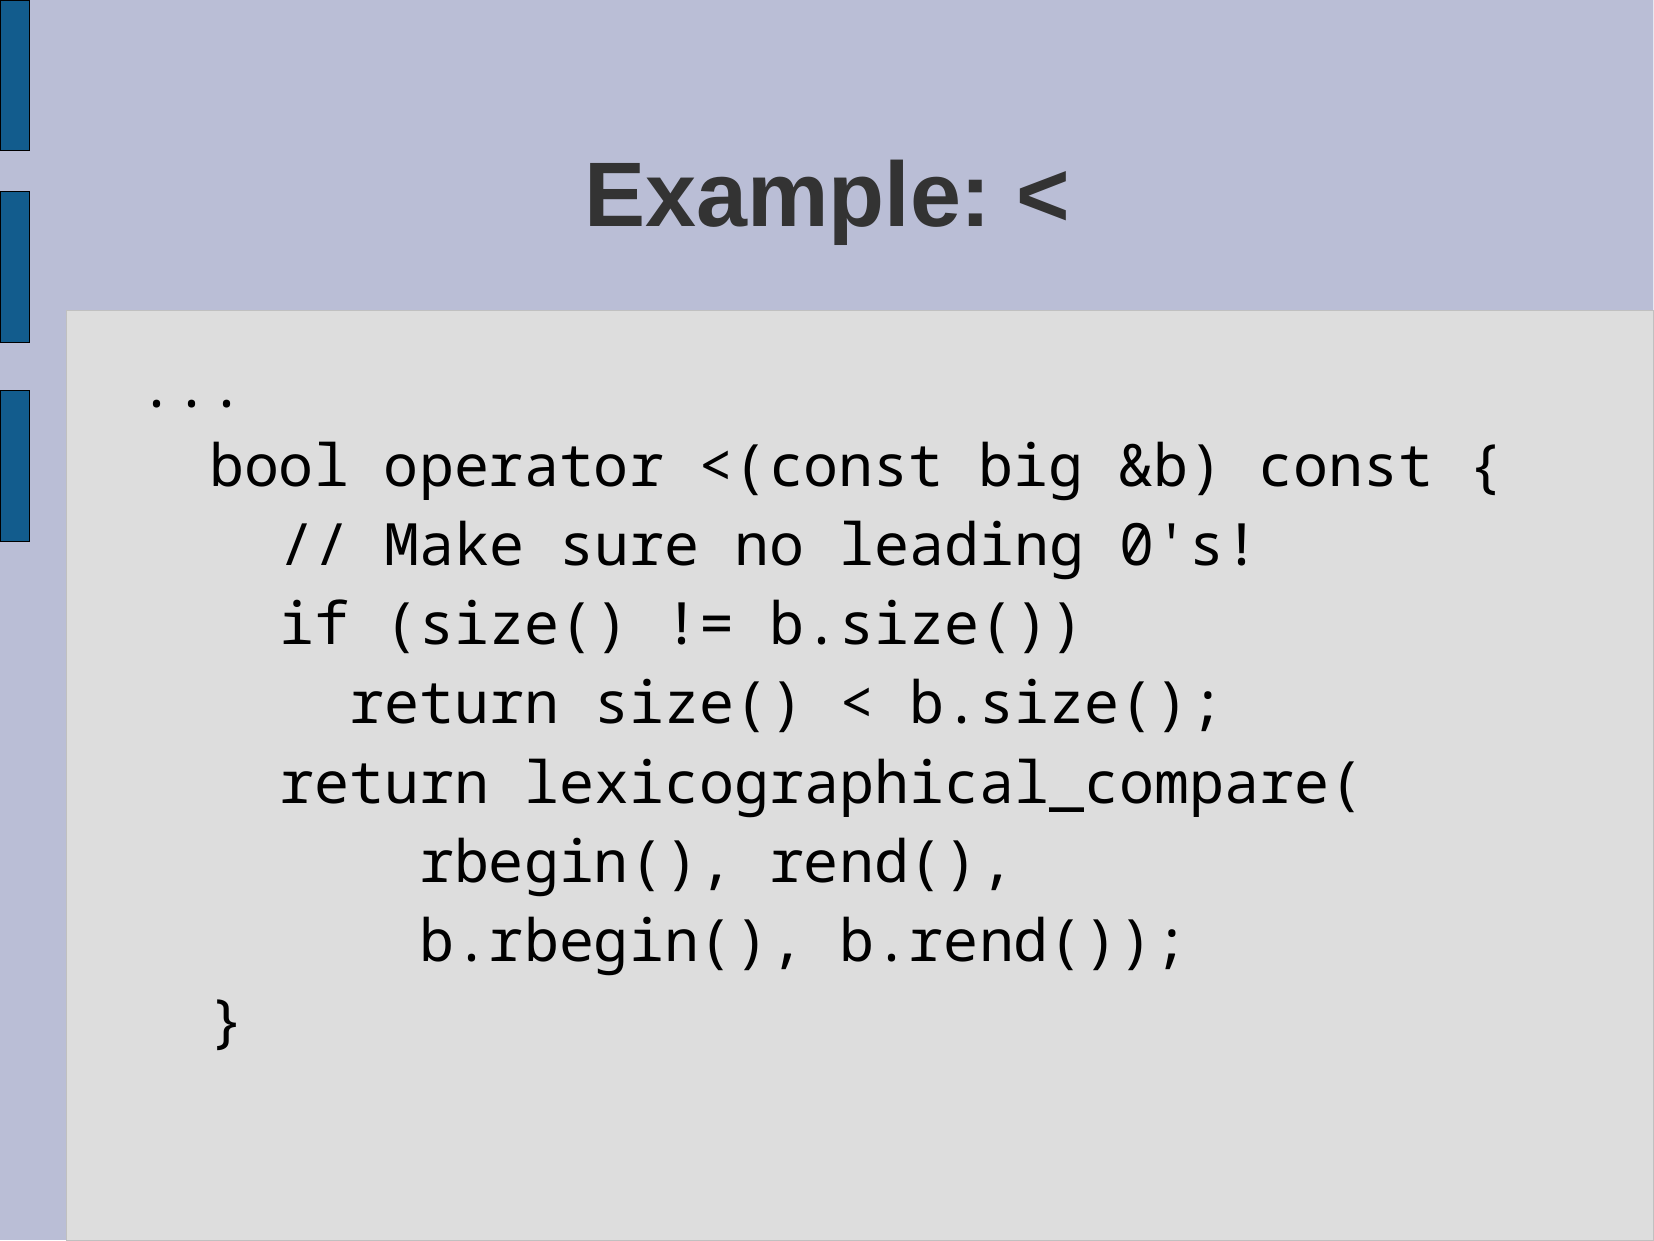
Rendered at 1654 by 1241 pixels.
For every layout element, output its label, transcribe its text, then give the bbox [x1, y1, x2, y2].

list ... bool operator <(const big &b) const { // Make sure no leading 0's! if (size() != b.size()) return size() < b.size(); return lexicographical_compare( rbegin(), rend(), b.rbegin(), b.rend()); } [121, 344, 1534, 1112]
title Example: < [121, 98, 1534, 291]
